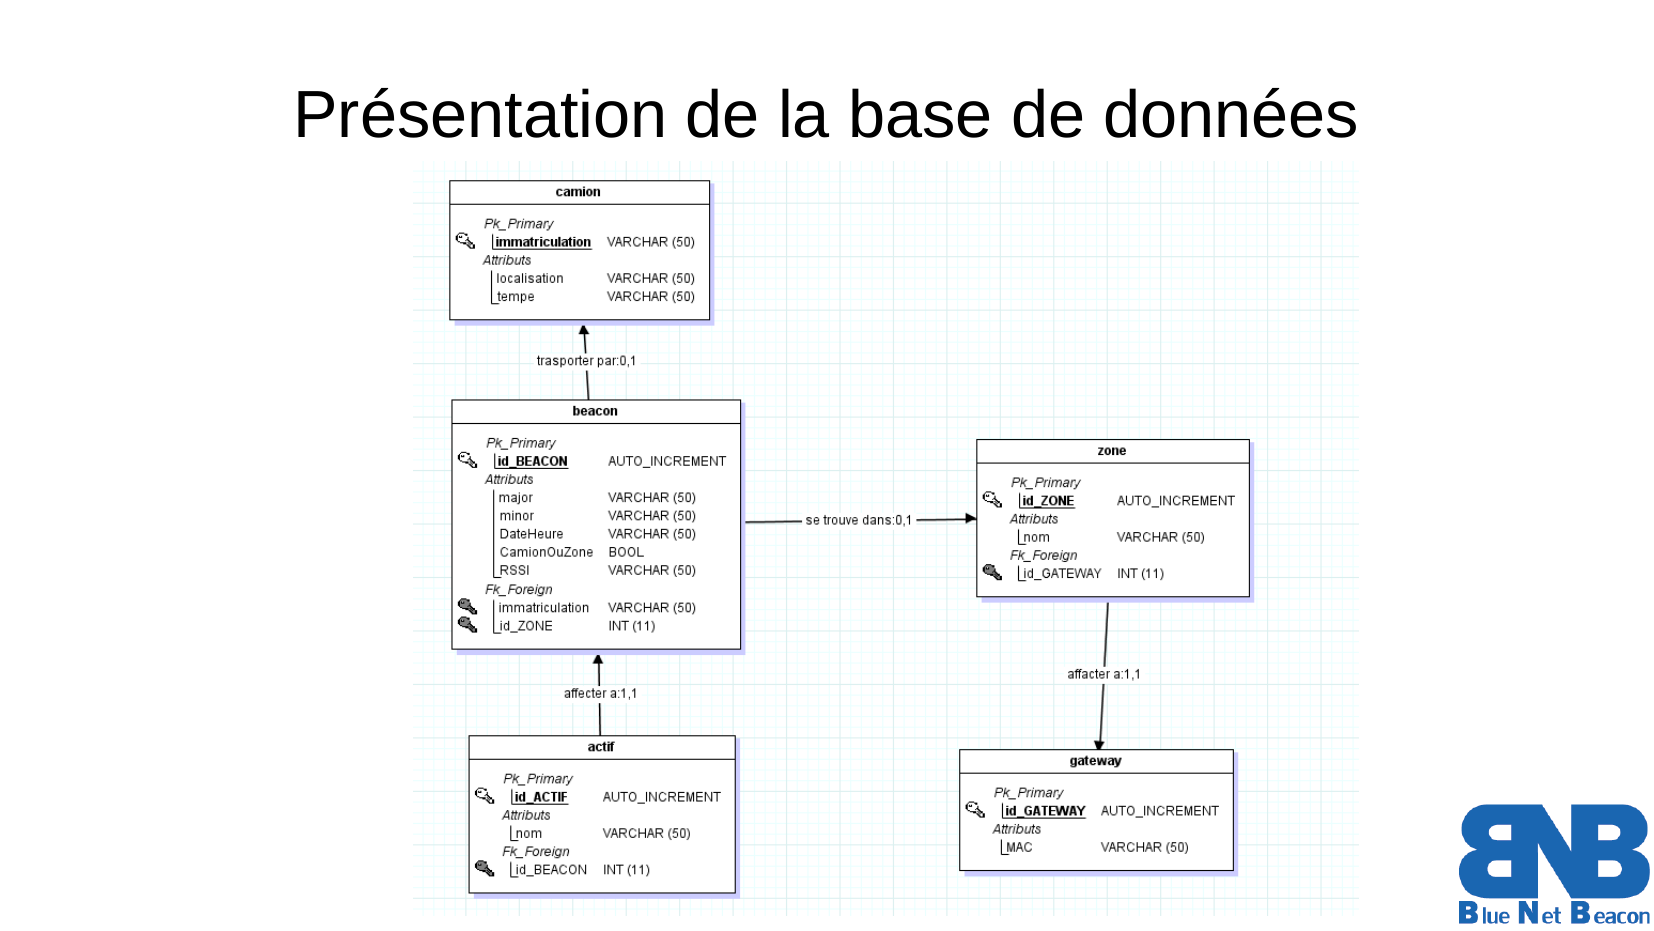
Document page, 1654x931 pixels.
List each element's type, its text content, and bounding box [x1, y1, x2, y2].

title Présentation de la base de données [82, 37, 1571, 193]
picture [1459, 797, 1650, 930]
picture [413, 161, 1359, 916]
